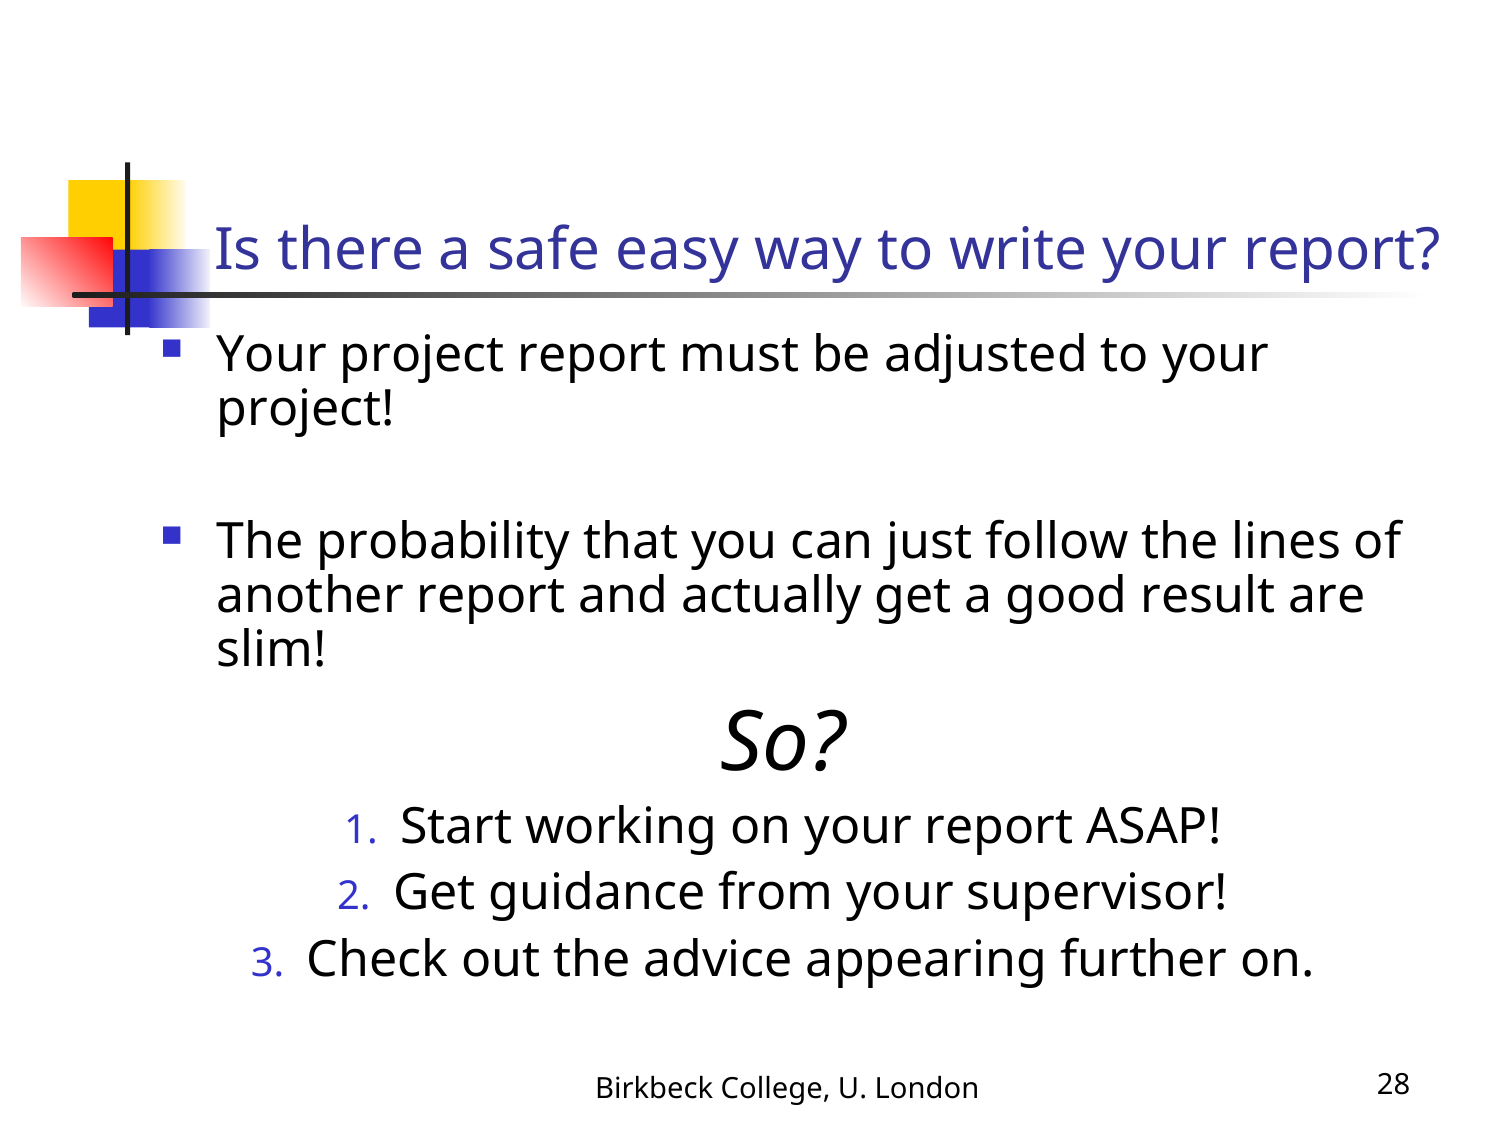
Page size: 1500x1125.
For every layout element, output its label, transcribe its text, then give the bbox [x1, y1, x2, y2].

title Is there a safe easy way to write your report? [188, 101, 1468, 289]
text_box <number> [1112, 1037, 1426, 1113]
text_box Birkbeck College, U. London [549, 1037, 1026, 1113]
list Your project report must be adjusted to your project! The probability that you can just follow the lines of another report and actually get a good result are slim! So? Start working on your report ASAP! Get guidance from your supervisor! Check out the advice appearing further on. [145, 321, 1421, 997]
